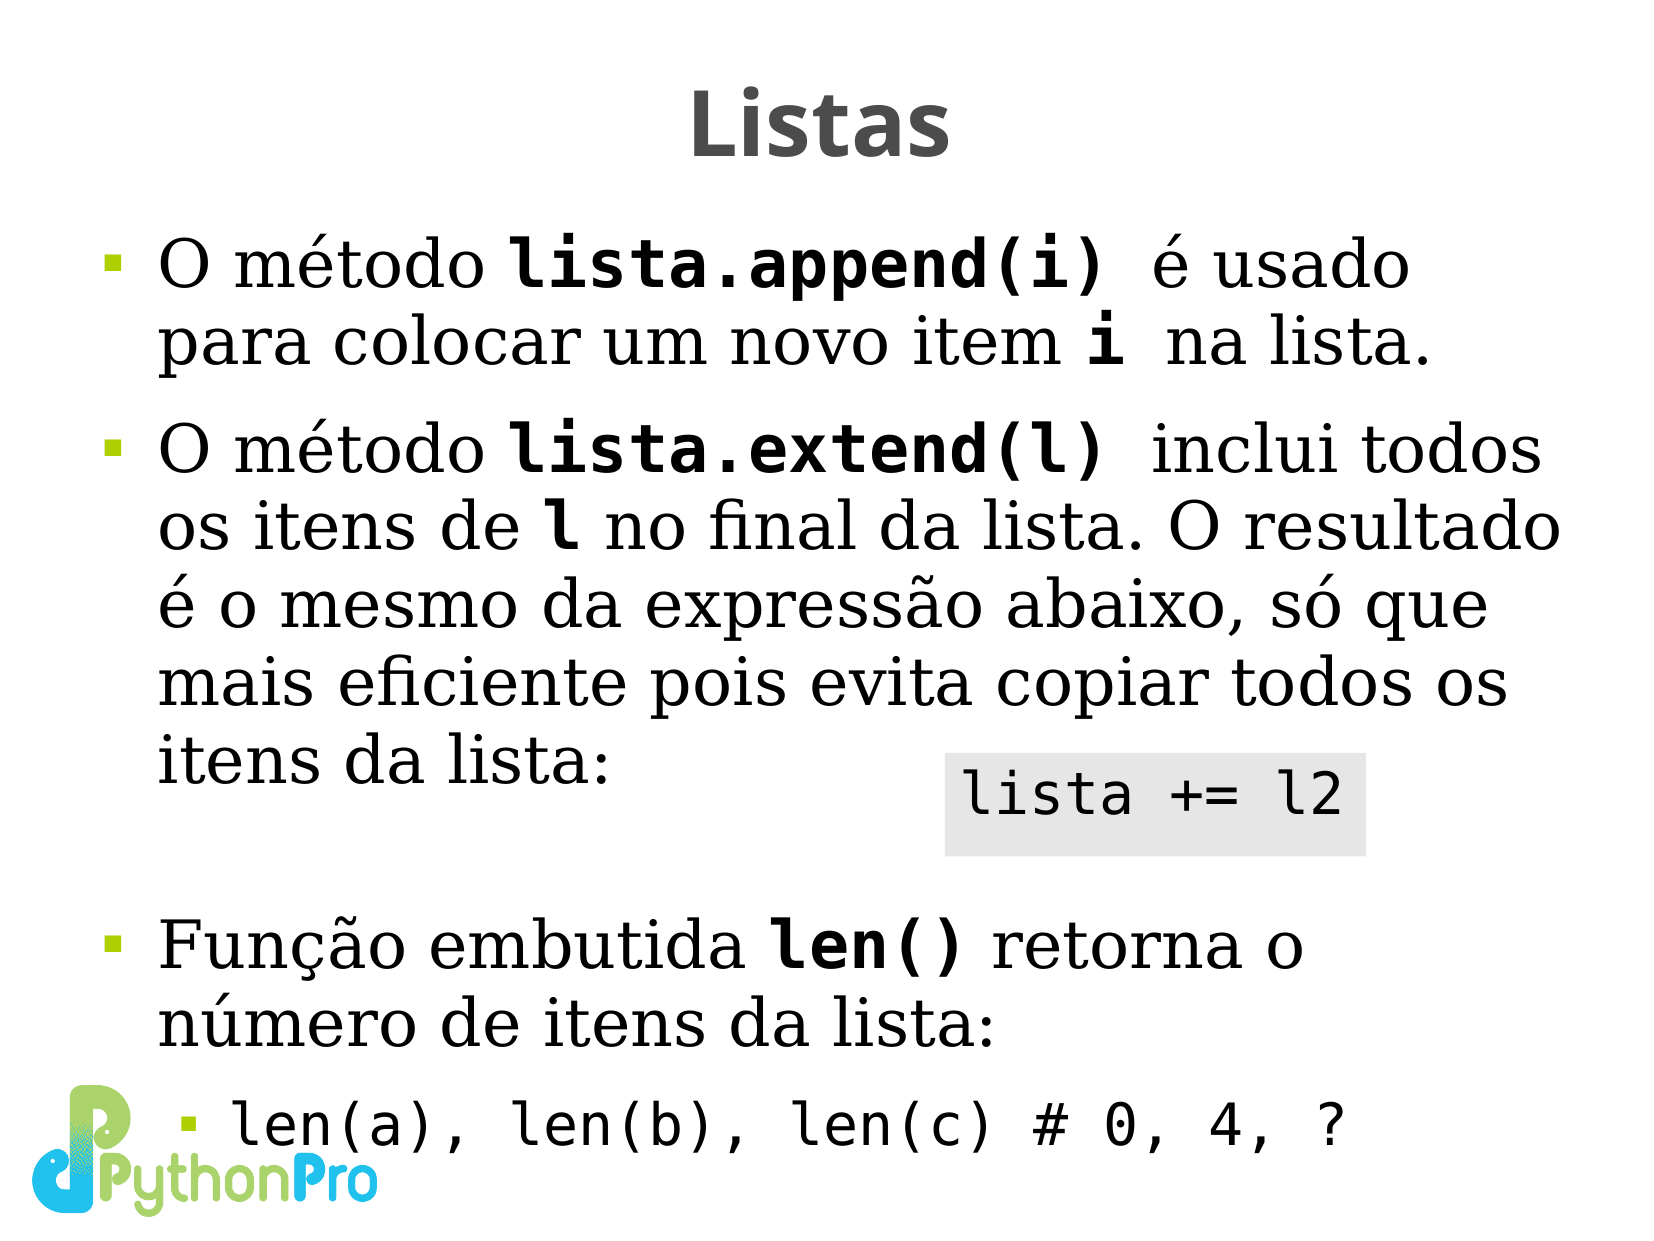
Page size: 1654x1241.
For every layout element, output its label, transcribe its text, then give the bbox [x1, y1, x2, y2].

picture [32, 1085, 377, 1217]
title Listas [75, 17, 1564, 226]
list O método lista.append(i) é usado para colocar um novo item i na lista. O método lista.extend(l) inclui todos os itens de l no final da lista. O resultado é o mesmo da expressão abaixo, só que mais eficiente pois evita copiar todos os itens da lista: Função embutida len() retorna o número de itens da lista: len(a), len(b), len(c) # 0, 4, ? [86, 225, 1576, 1160]
text_box lista += l2 [944, 752, 1366, 857]
